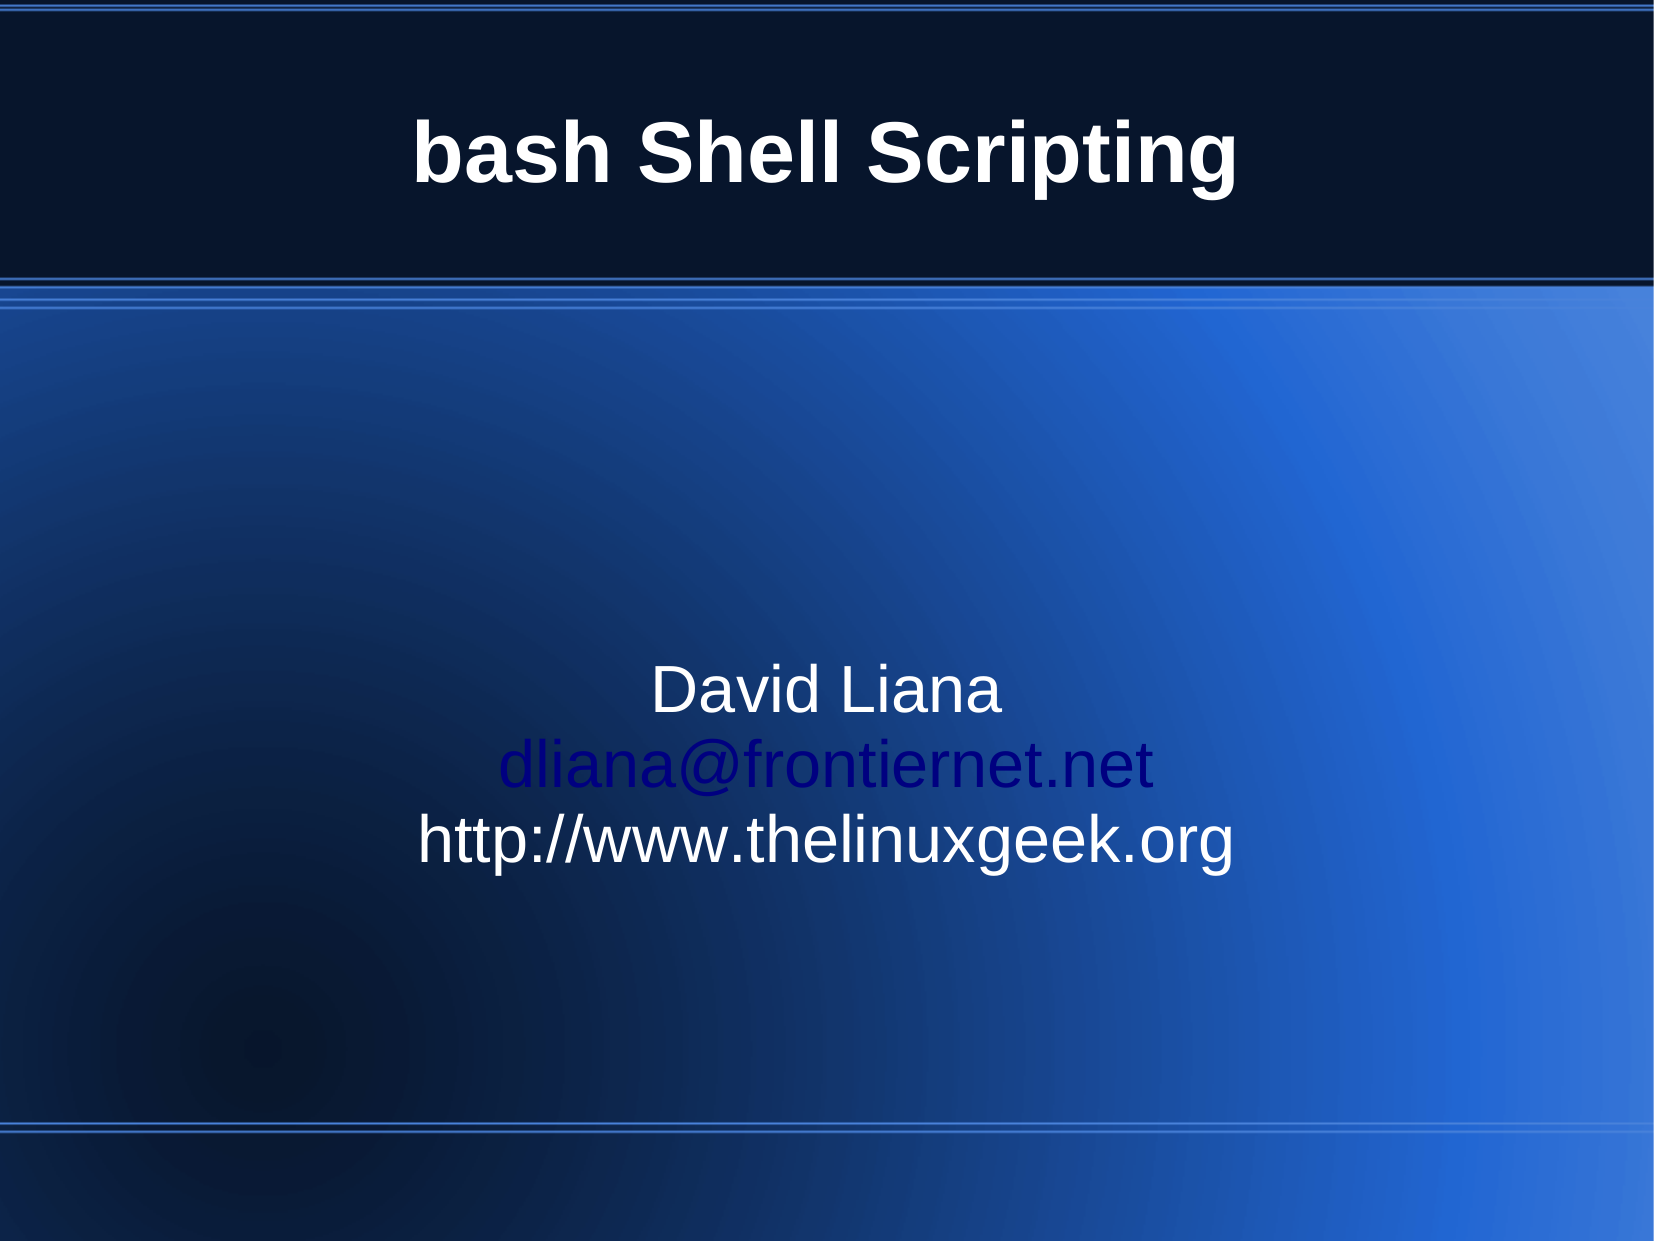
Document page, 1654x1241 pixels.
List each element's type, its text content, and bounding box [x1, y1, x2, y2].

subtitle David Liana dliana@frontiernet.net http://www.thelinuxgeek.org [82, 355, 1571, 1174]
picture [0, 0, 1654, 1241]
title bash Shell Scripting [82, 49, 1571, 257]
